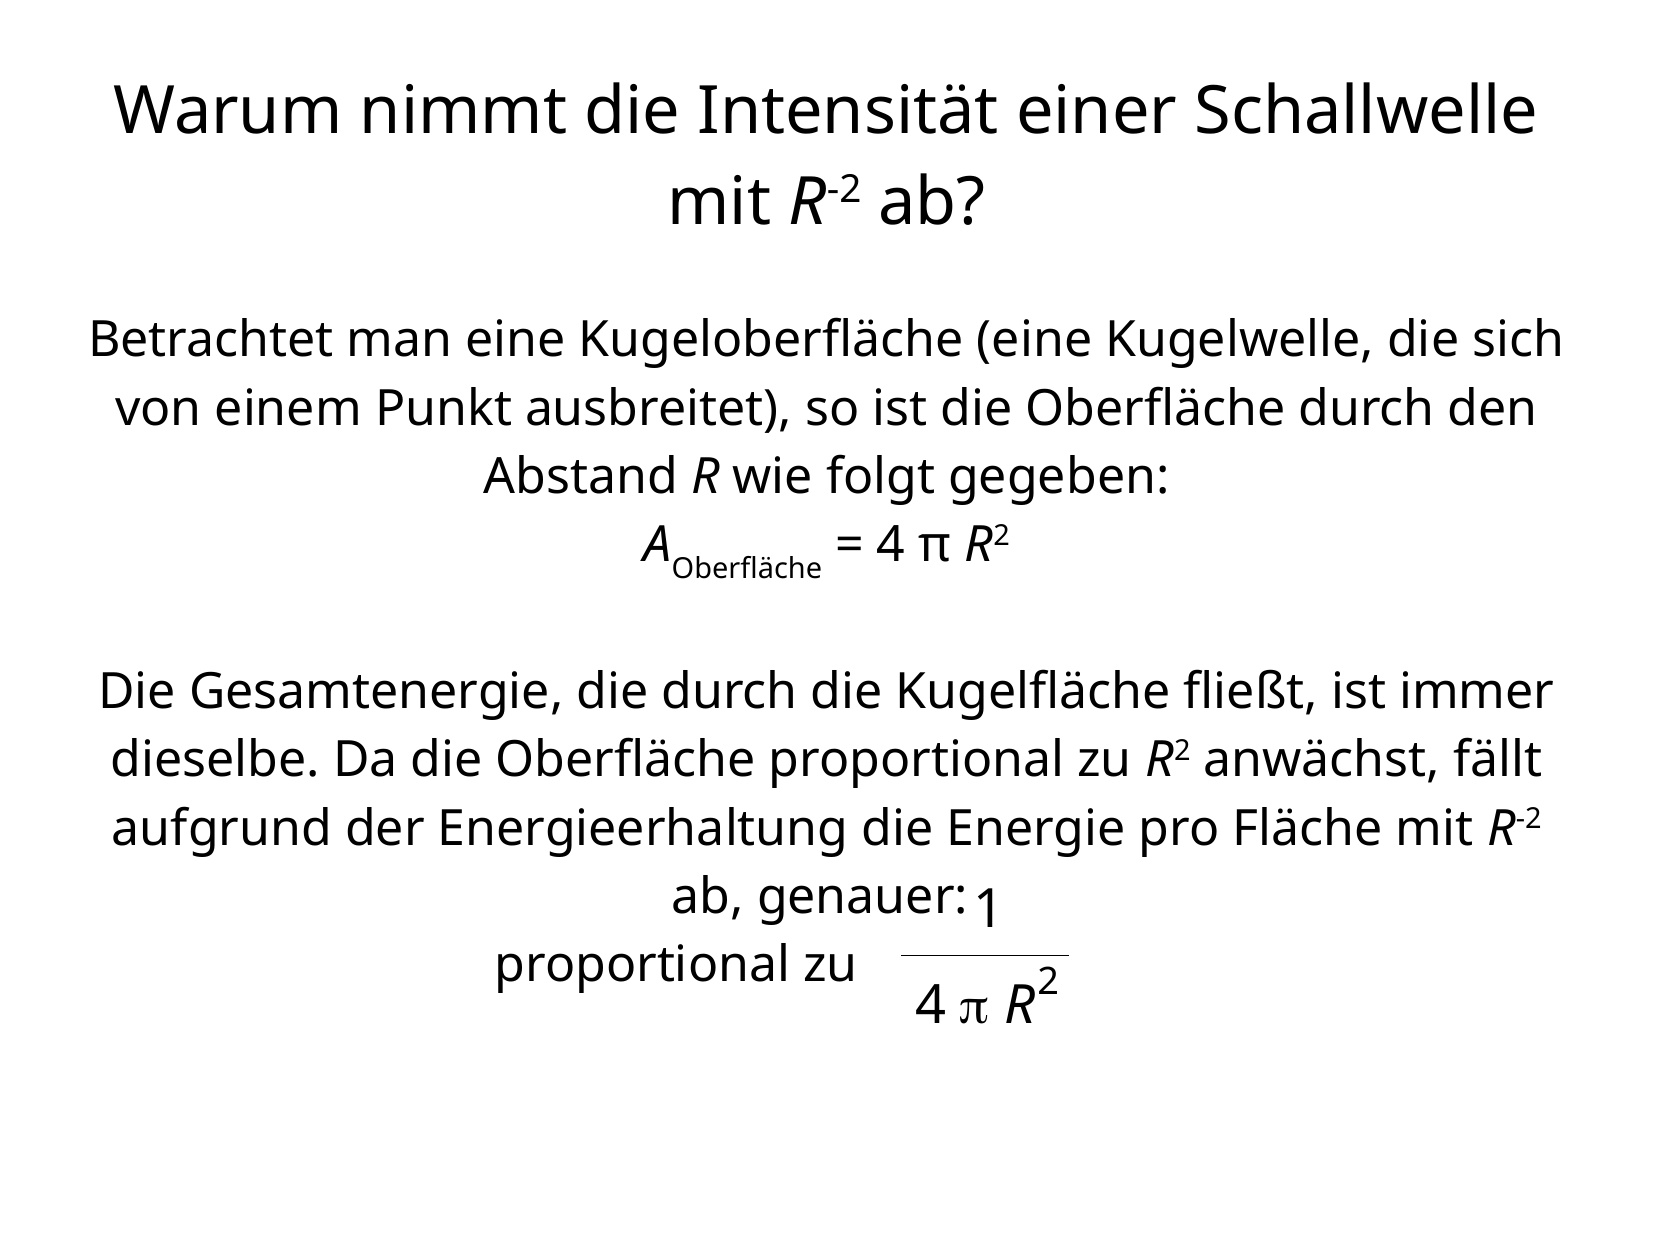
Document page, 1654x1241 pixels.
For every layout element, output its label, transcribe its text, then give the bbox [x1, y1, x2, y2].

subtitle Betrachtet man eine Kugeloberfläche (eine Kugelwelle, die sich von einem Punkt ausbreitet), so ist die Oberfläche durch den Abstand R wie folgt gegeben: AOberfläche = 4 π R2 Die Gesamtenergie, die durch die Kugelfläche fließt, ist immer dieselbe. Da die Oberfläche proportional zu R2 anwächst, fällt aufgrund der Energieerhaltung die Energie pro Fläche mit R-2 ab, genauer: proportional zu [82, 290, 1571, 1010]
chart [893, 875, 1079, 1038]
title Warum nimmt die Intensität einer Schallwelle mit R-2 ab? [82, 49, 1571, 257]
